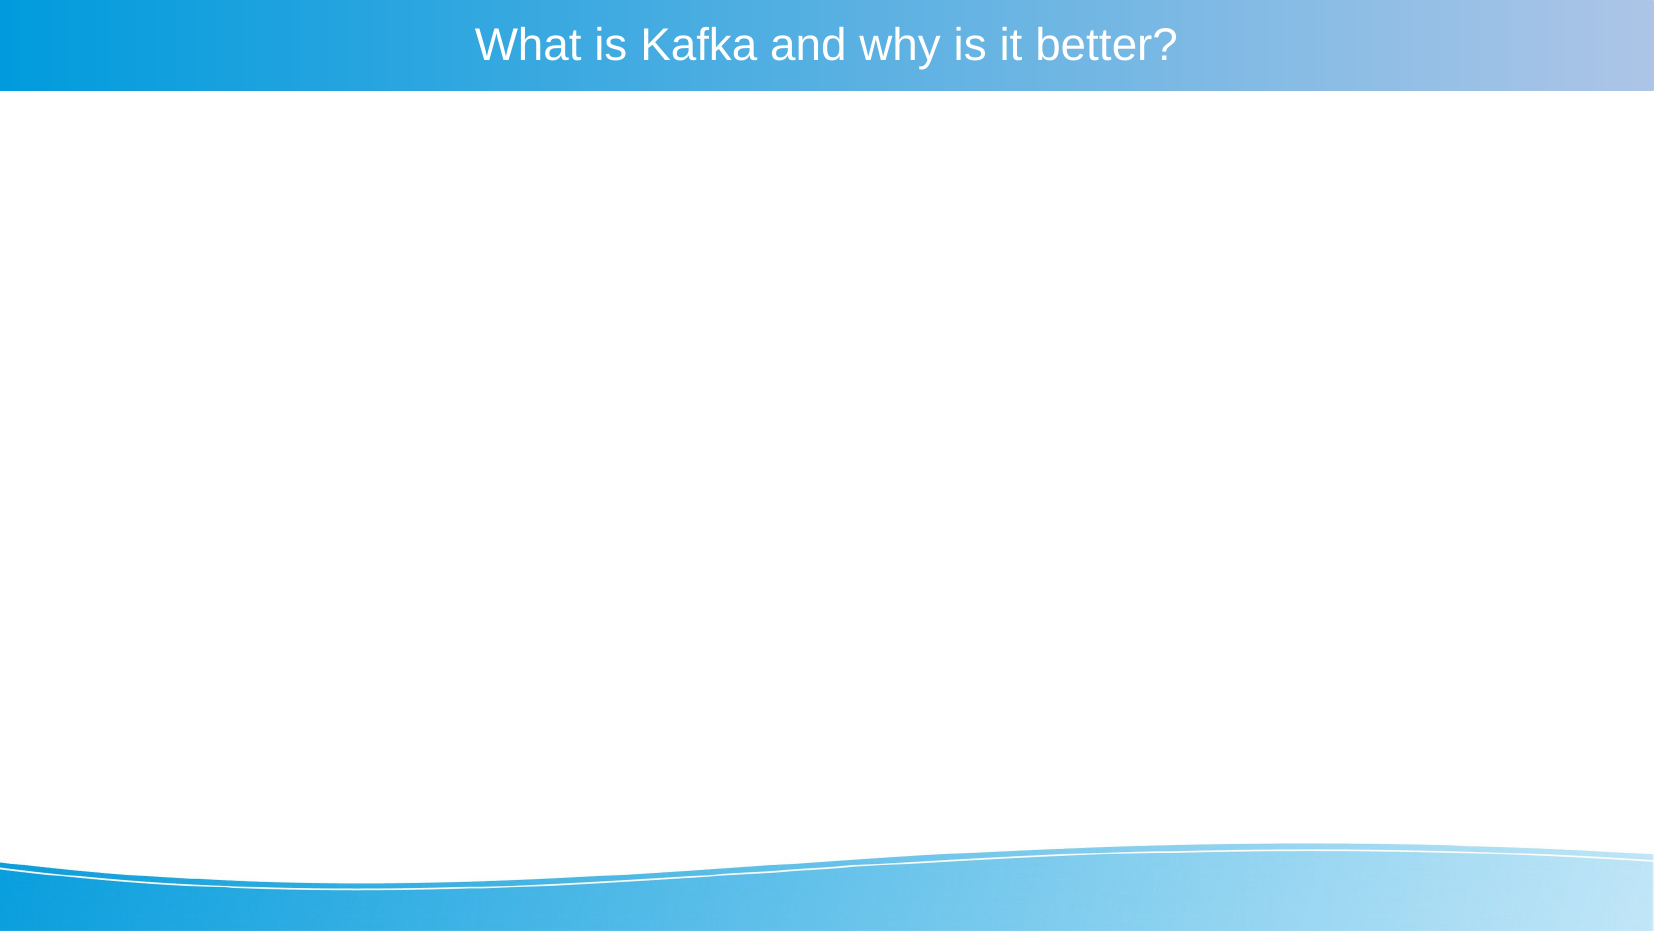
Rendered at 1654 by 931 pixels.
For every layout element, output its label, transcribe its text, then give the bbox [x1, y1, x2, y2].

title What is Kafka and why is it better? [82, 5, 1571, 85]
picture [0, 843, 1654, 931]
